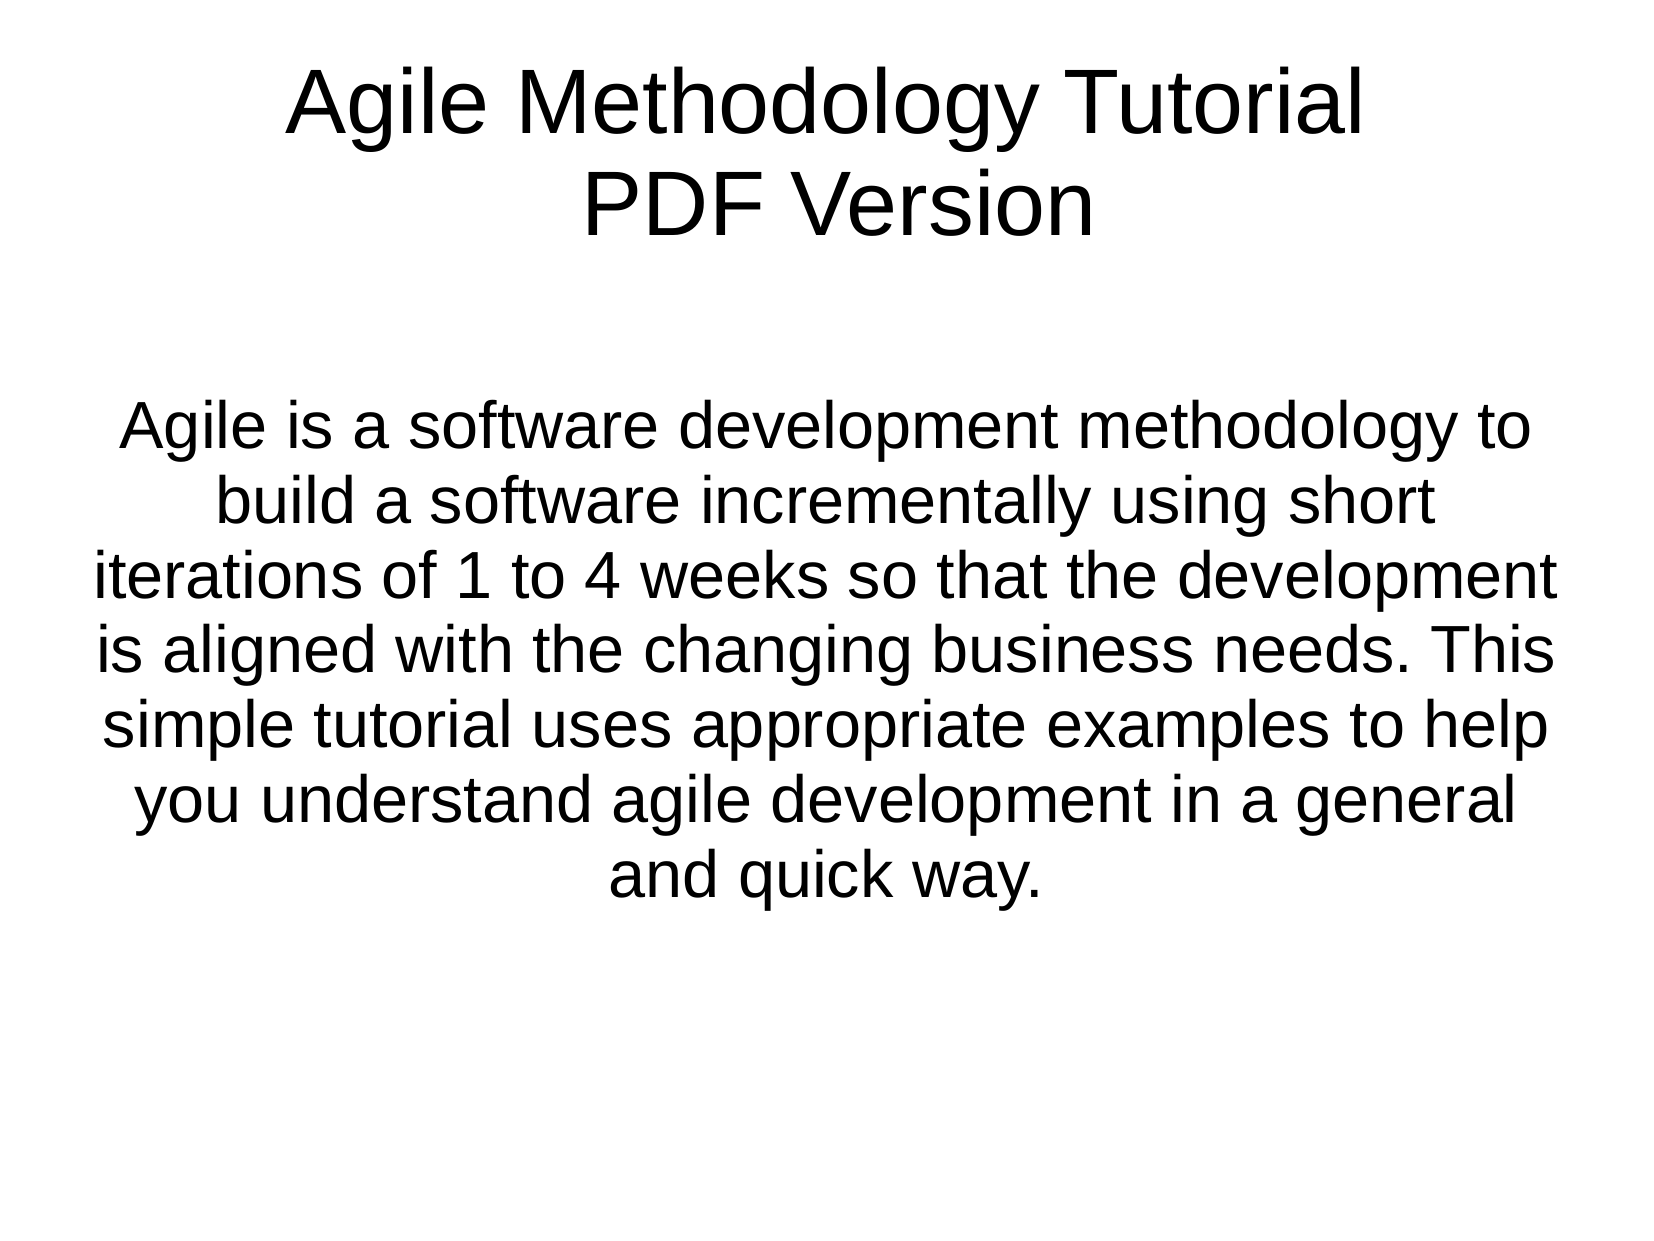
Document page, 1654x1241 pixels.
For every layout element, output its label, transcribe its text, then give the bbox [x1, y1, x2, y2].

title Agile Methodology Tutorial PDF Version [82, 49, 1571, 257]
subtitle Agile is a software development methodology to build a software incrementally using short iterations of 1 to 4 weeks so that the development is aligned with the changing business needs. This simple tutorial uses appropriate examples to help you understand agile development in a general and quick way. [82, 290, 1571, 1010]
